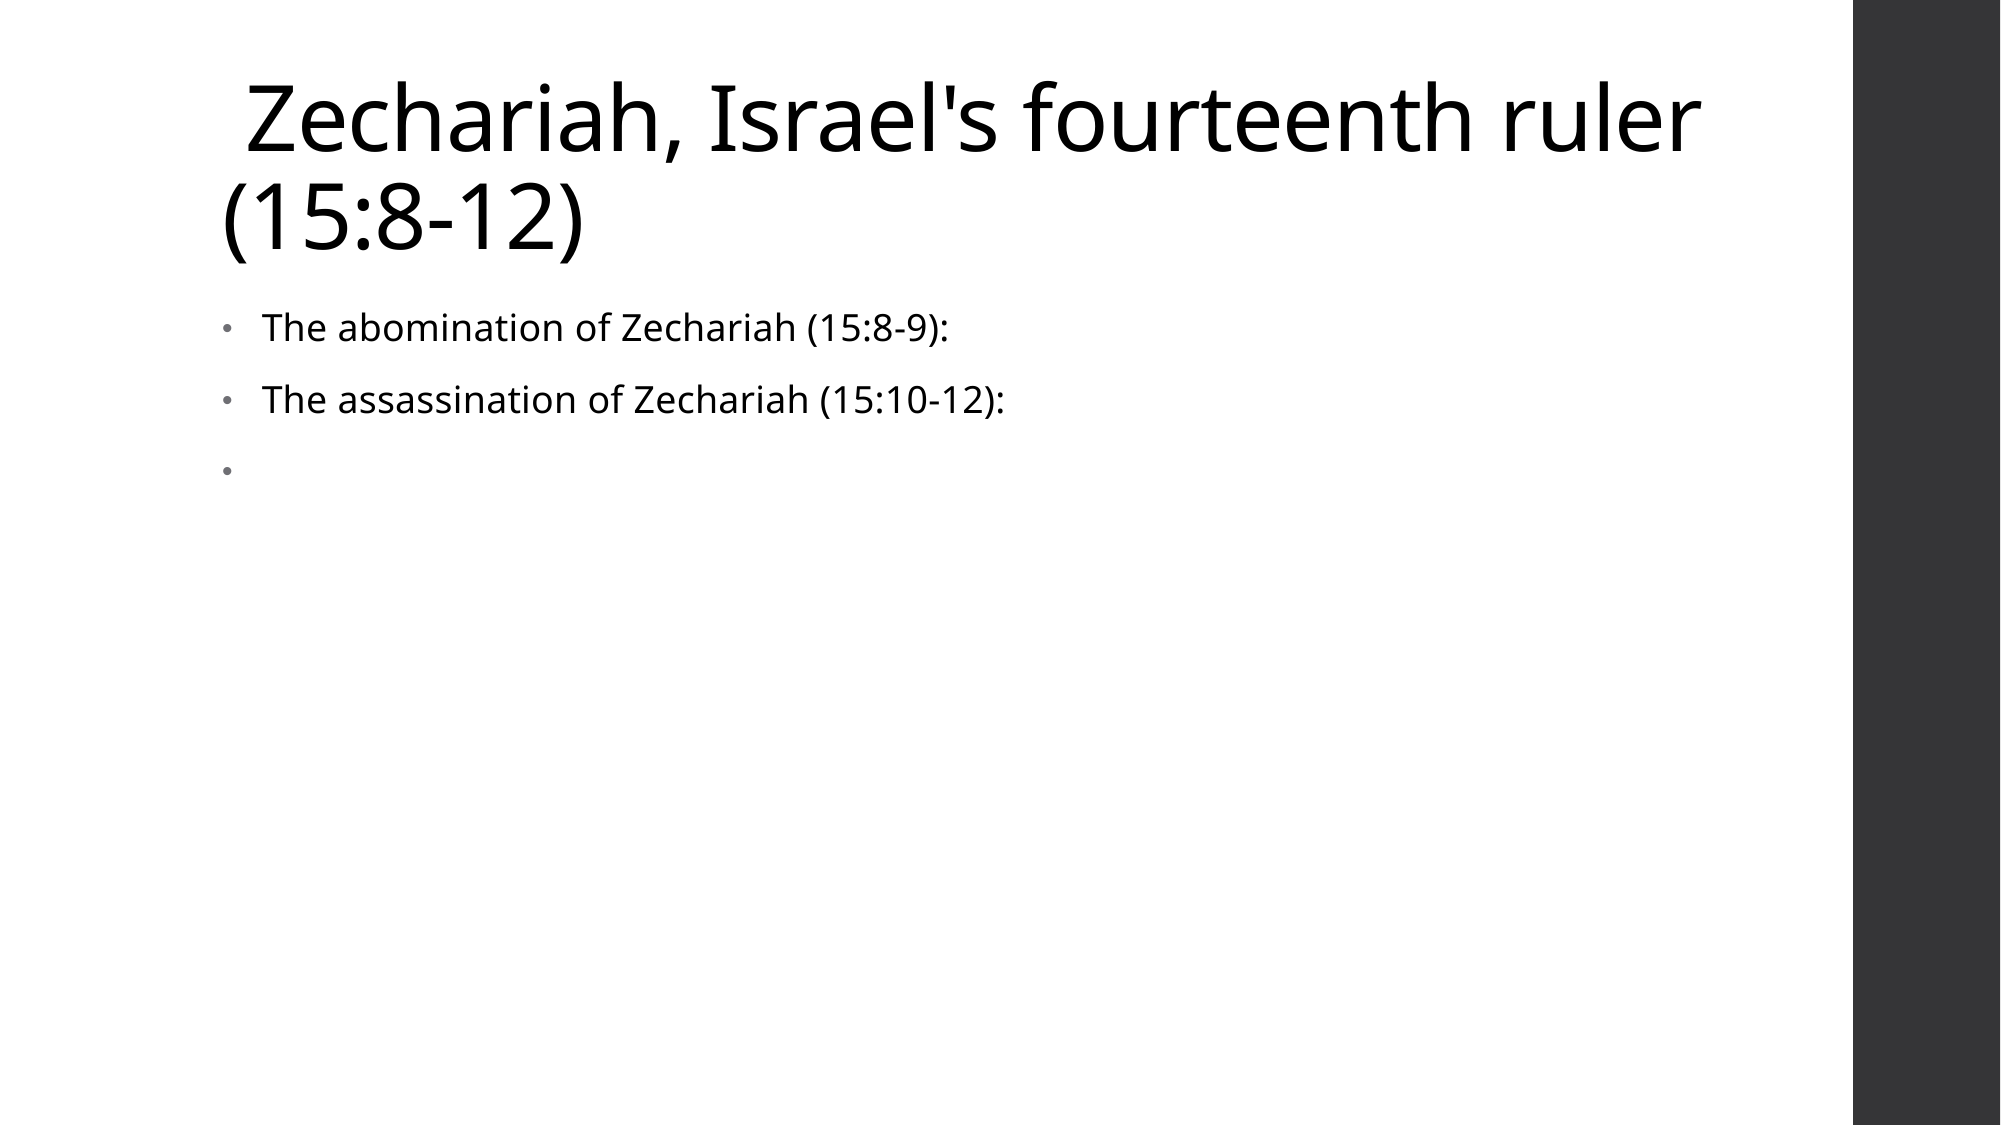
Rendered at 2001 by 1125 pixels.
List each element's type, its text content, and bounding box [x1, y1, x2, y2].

title Zechariah, Israel's fourteenth ruler (15:8-12) [206, 60, 1797, 278]
list The abomination of Zechariah (15:8-9): The assassination of Zechariah (15:10-12): [206, 299, 1617, 1014]
